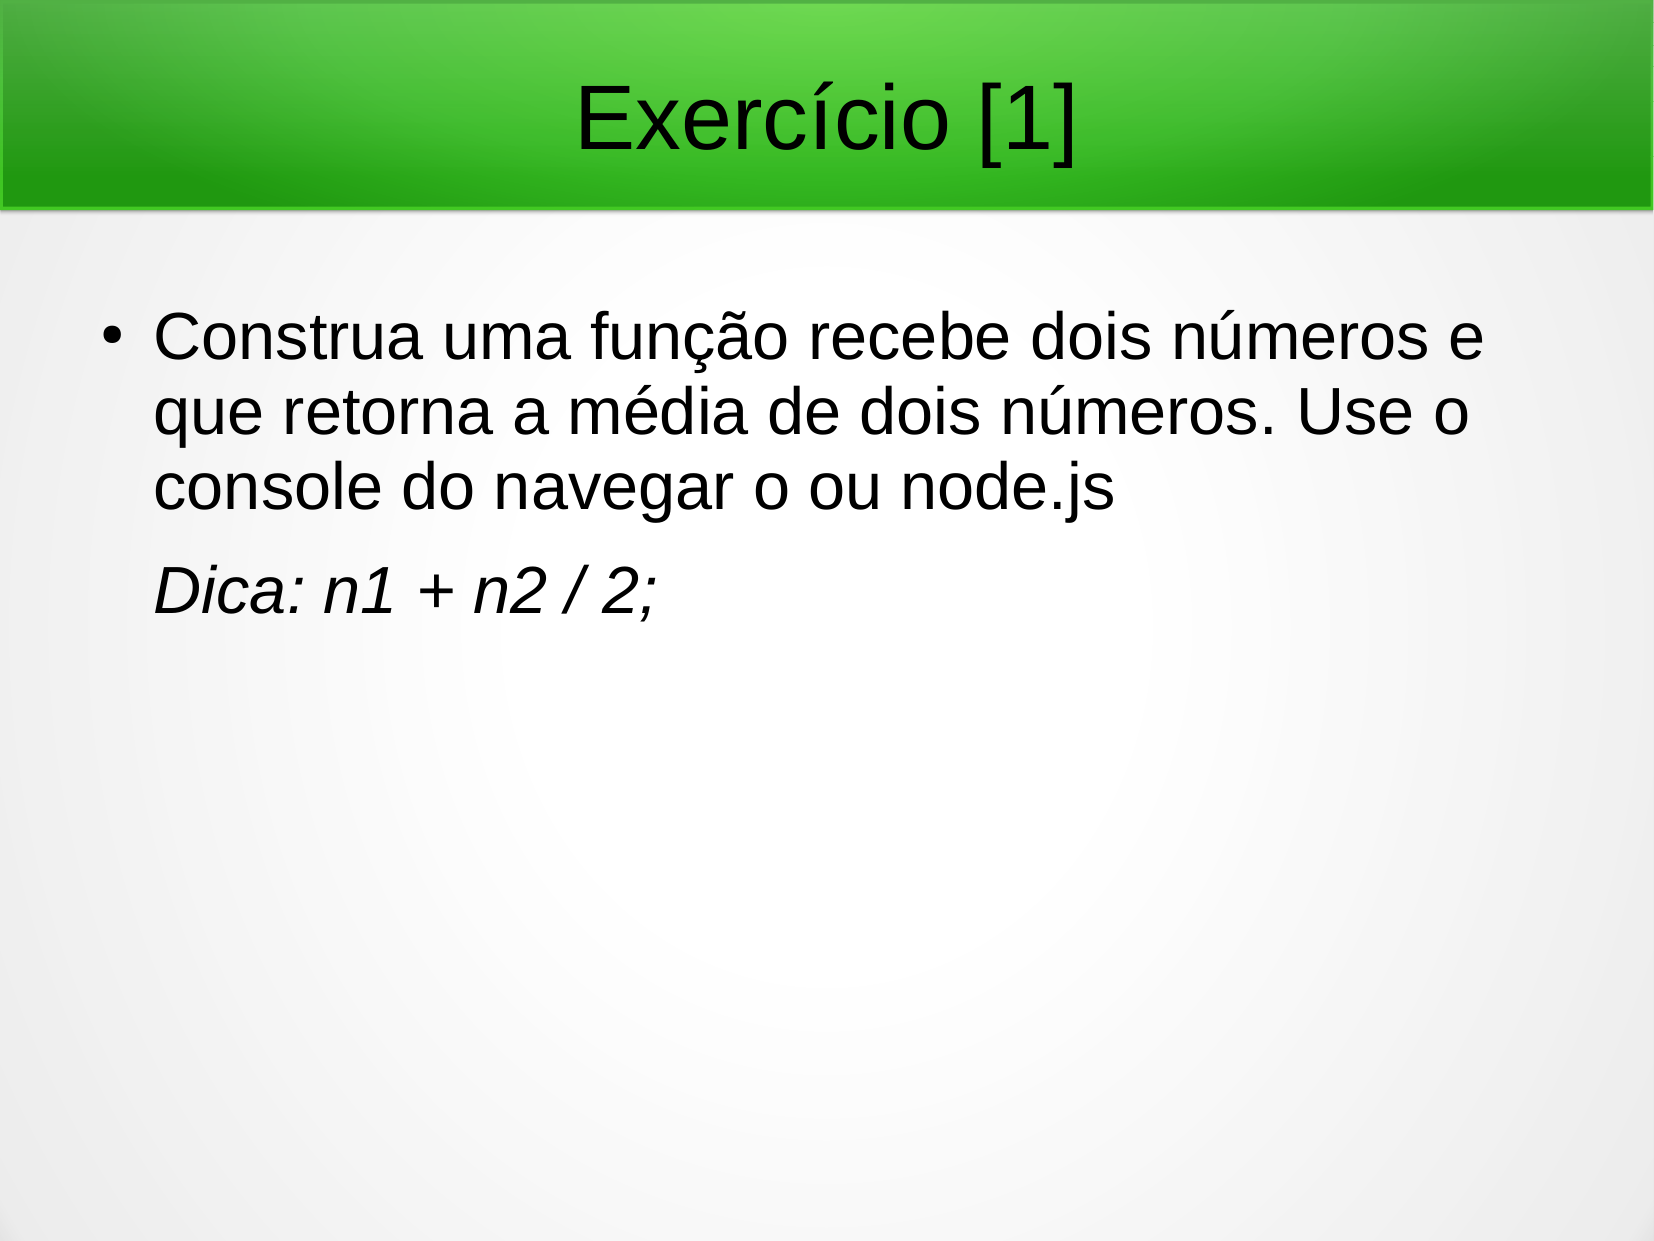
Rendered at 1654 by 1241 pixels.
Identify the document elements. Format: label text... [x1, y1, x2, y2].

title Exercício [1] [82, 47, 1571, 189]
list Construa uma função recebe dois números e que retorna a média de dois números. Use o console do navegar o ou node.js Dica: n1 + n2 / 2; [82, 299, 1571, 1019]
